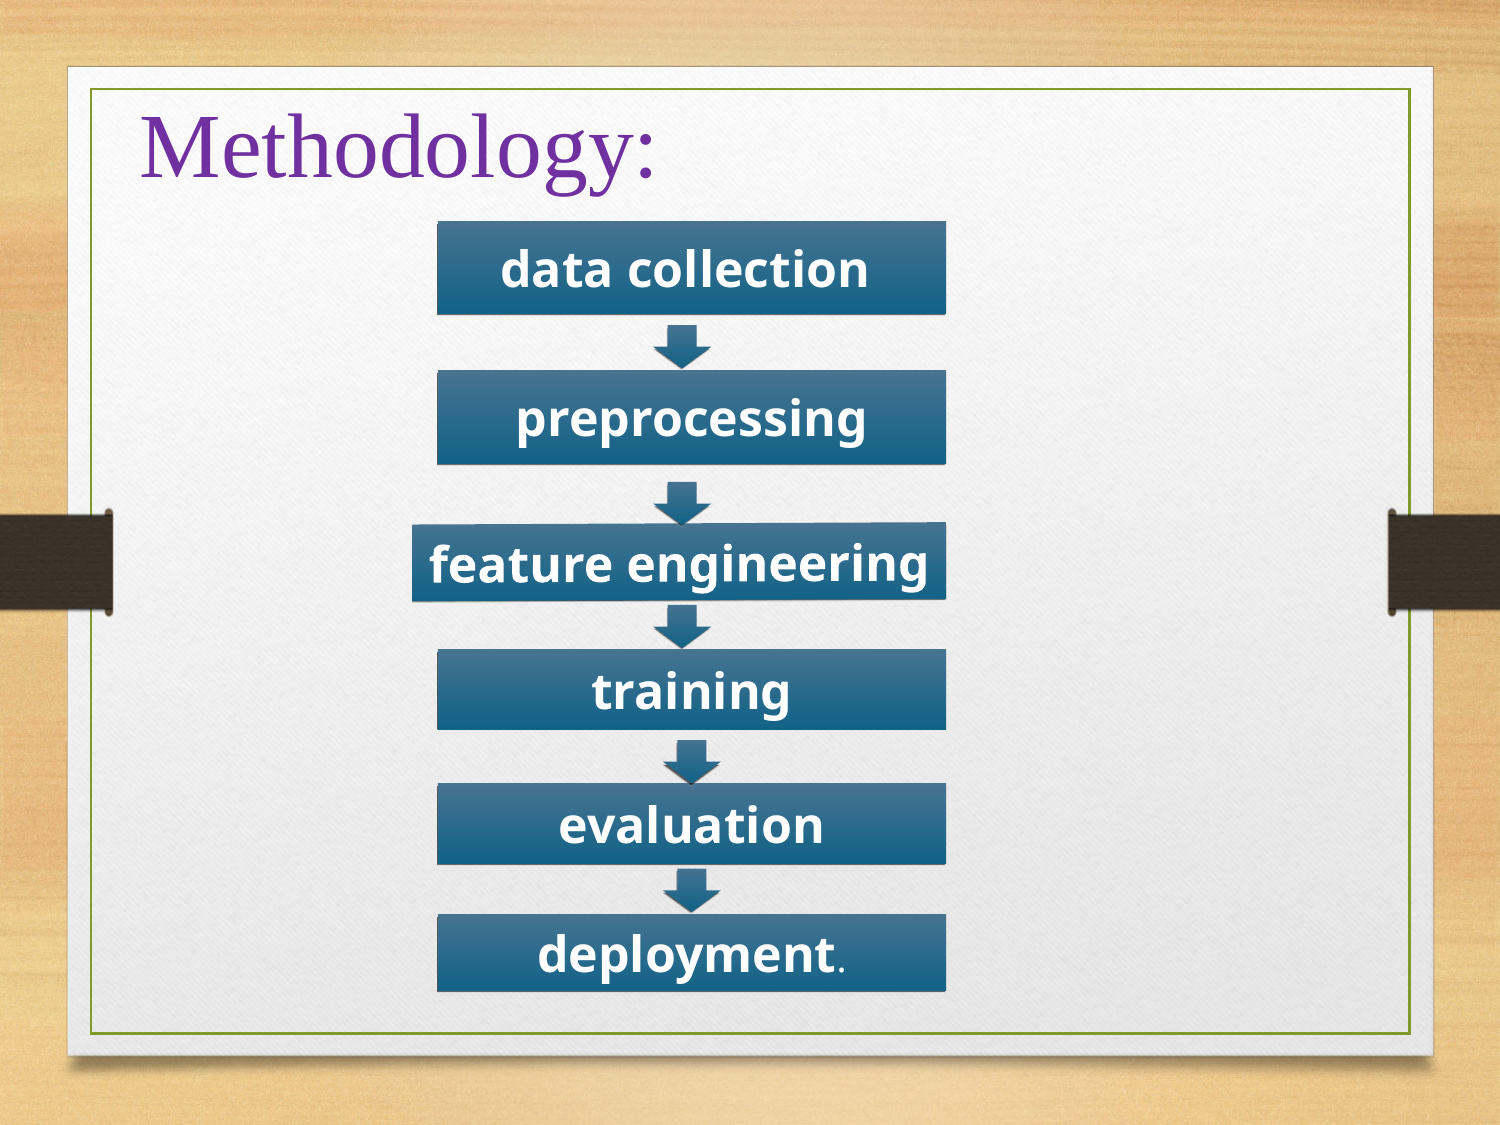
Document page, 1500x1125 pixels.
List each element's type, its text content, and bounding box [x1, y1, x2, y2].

text_box training [438, 649, 946, 729]
text_box feature engineering [412, 522, 946, 602]
text_box Methodology: [124, 78, 752, 205]
text_box [653, 481, 712, 526]
text_box data collection [438, 221, 946, 314]
text_box [653, 325, 712, 369]
text_box [662, 868, 721, 912]
text_box evaluation [438, 783, 946, 863]
text_box [662, 740, 721, 784]
text_box deployment. [438, 914, 946, 991]
text_box [653, 604, 712, 649]
text_box preprocessing [438, 371, 946, 463]
picture [0, 0, 1500, 1125]
